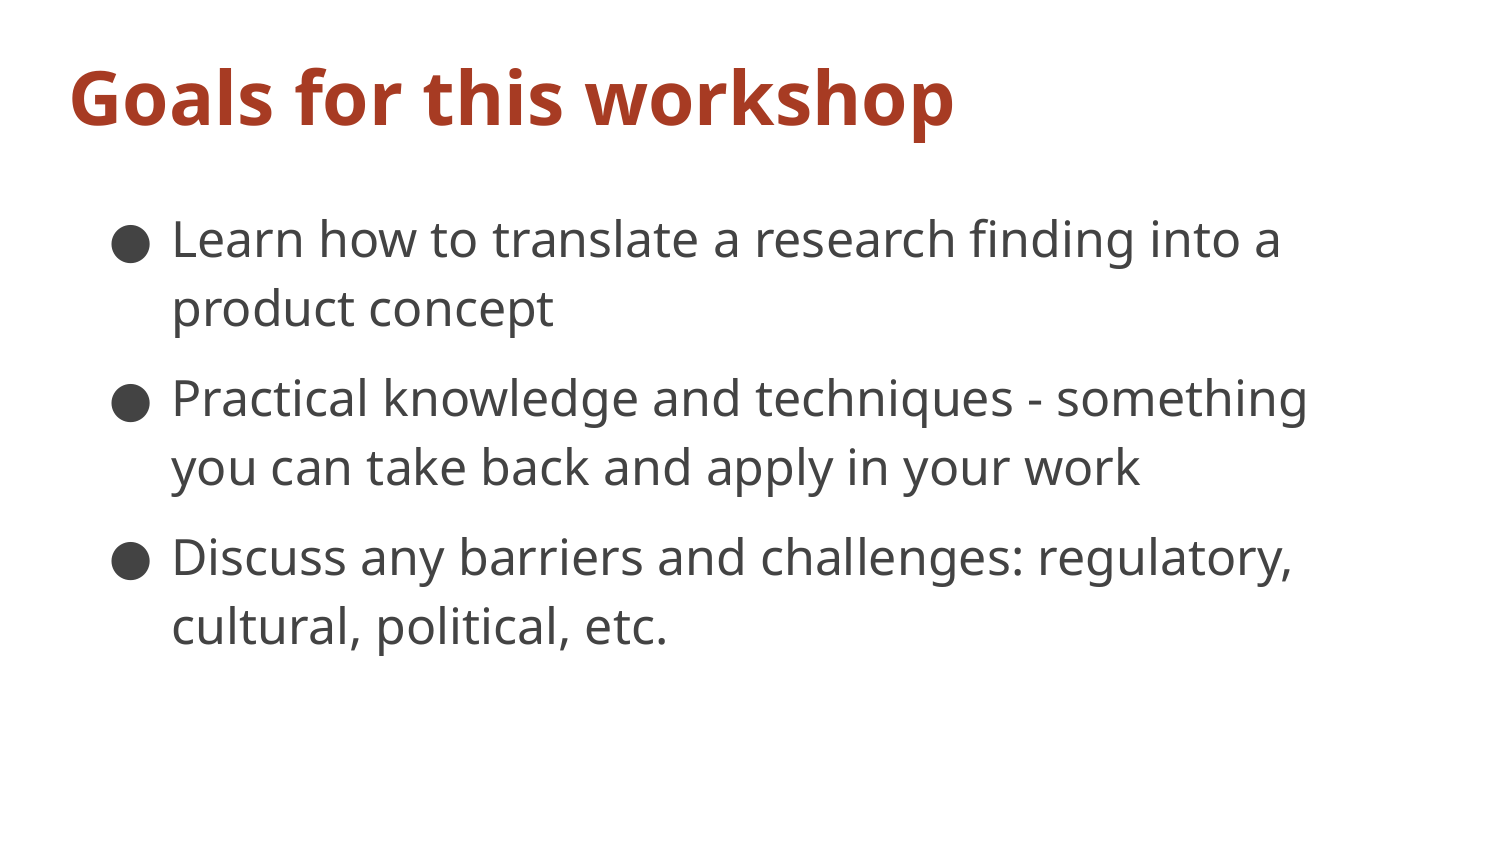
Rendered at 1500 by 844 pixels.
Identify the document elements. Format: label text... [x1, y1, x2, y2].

text_box Goals for this workshop [53, 39, 1391, 152]
text_box Learn how to translate a research finding into a product concept Practical knowledge and techniques - something you can take back and apply in your work Discuss any barriers and challenges: regulatory, cultural, political, etc. [81, 183, 1419, 690]
